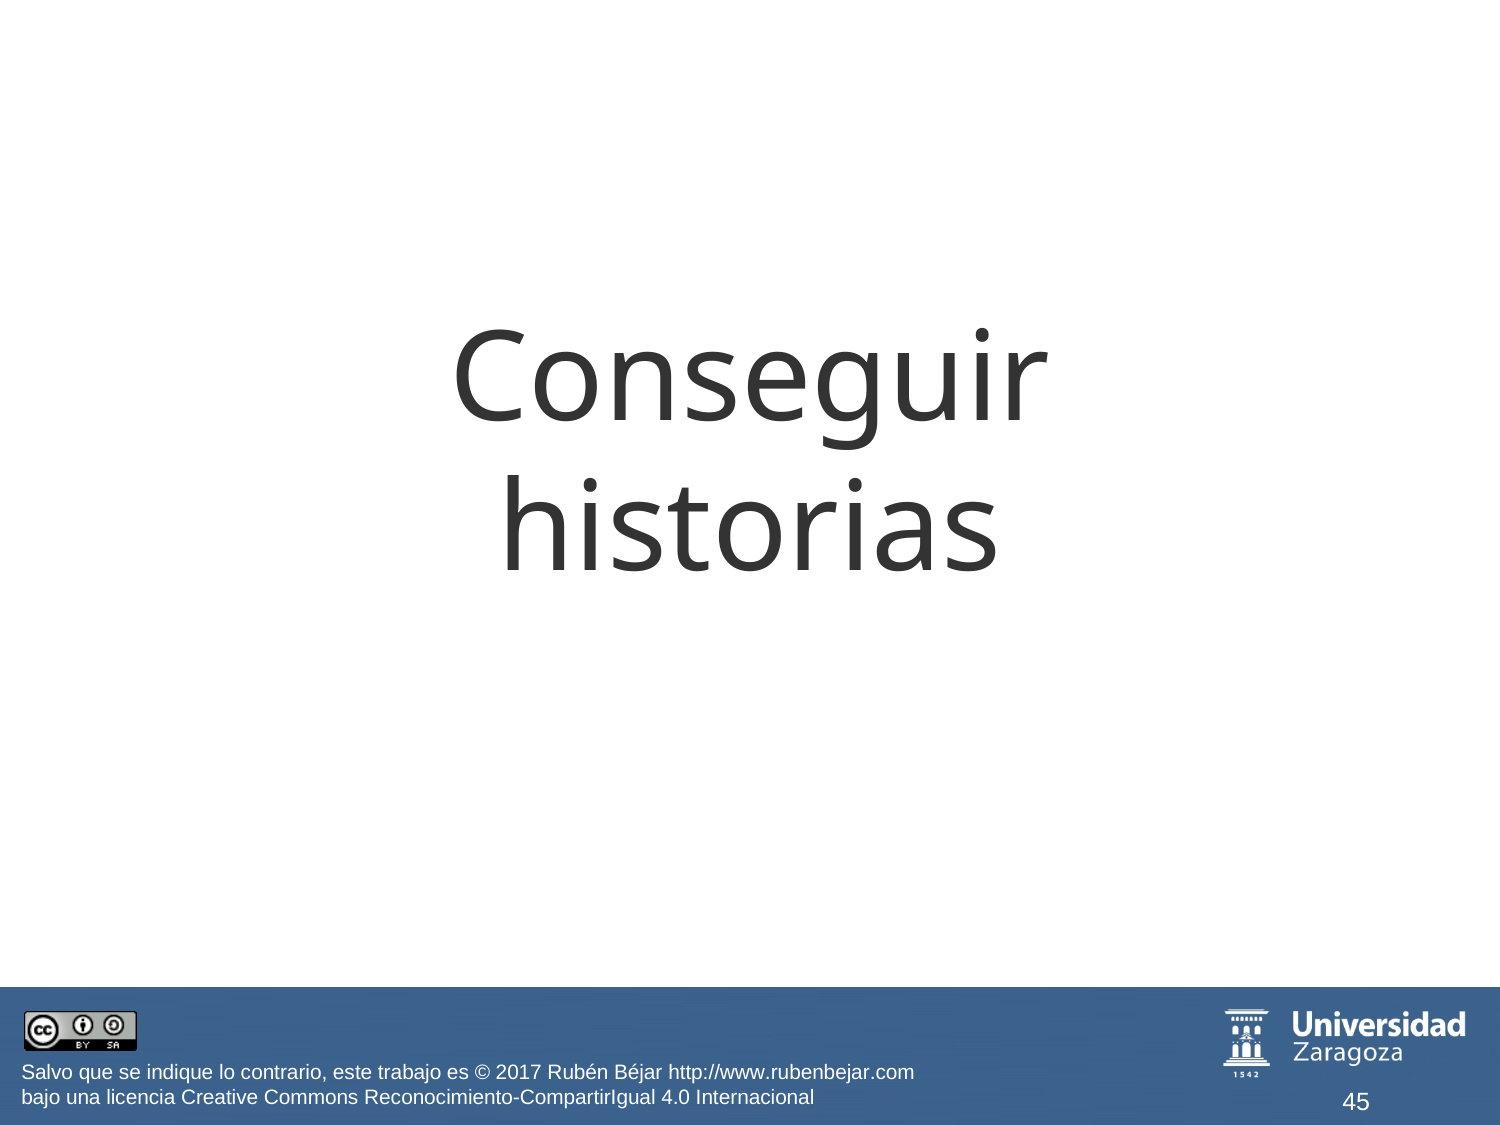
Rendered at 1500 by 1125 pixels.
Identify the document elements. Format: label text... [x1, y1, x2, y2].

text_box Conseguir historias [169, 307, 1331, 585]
picture [0, 987, 1500, 1125]
